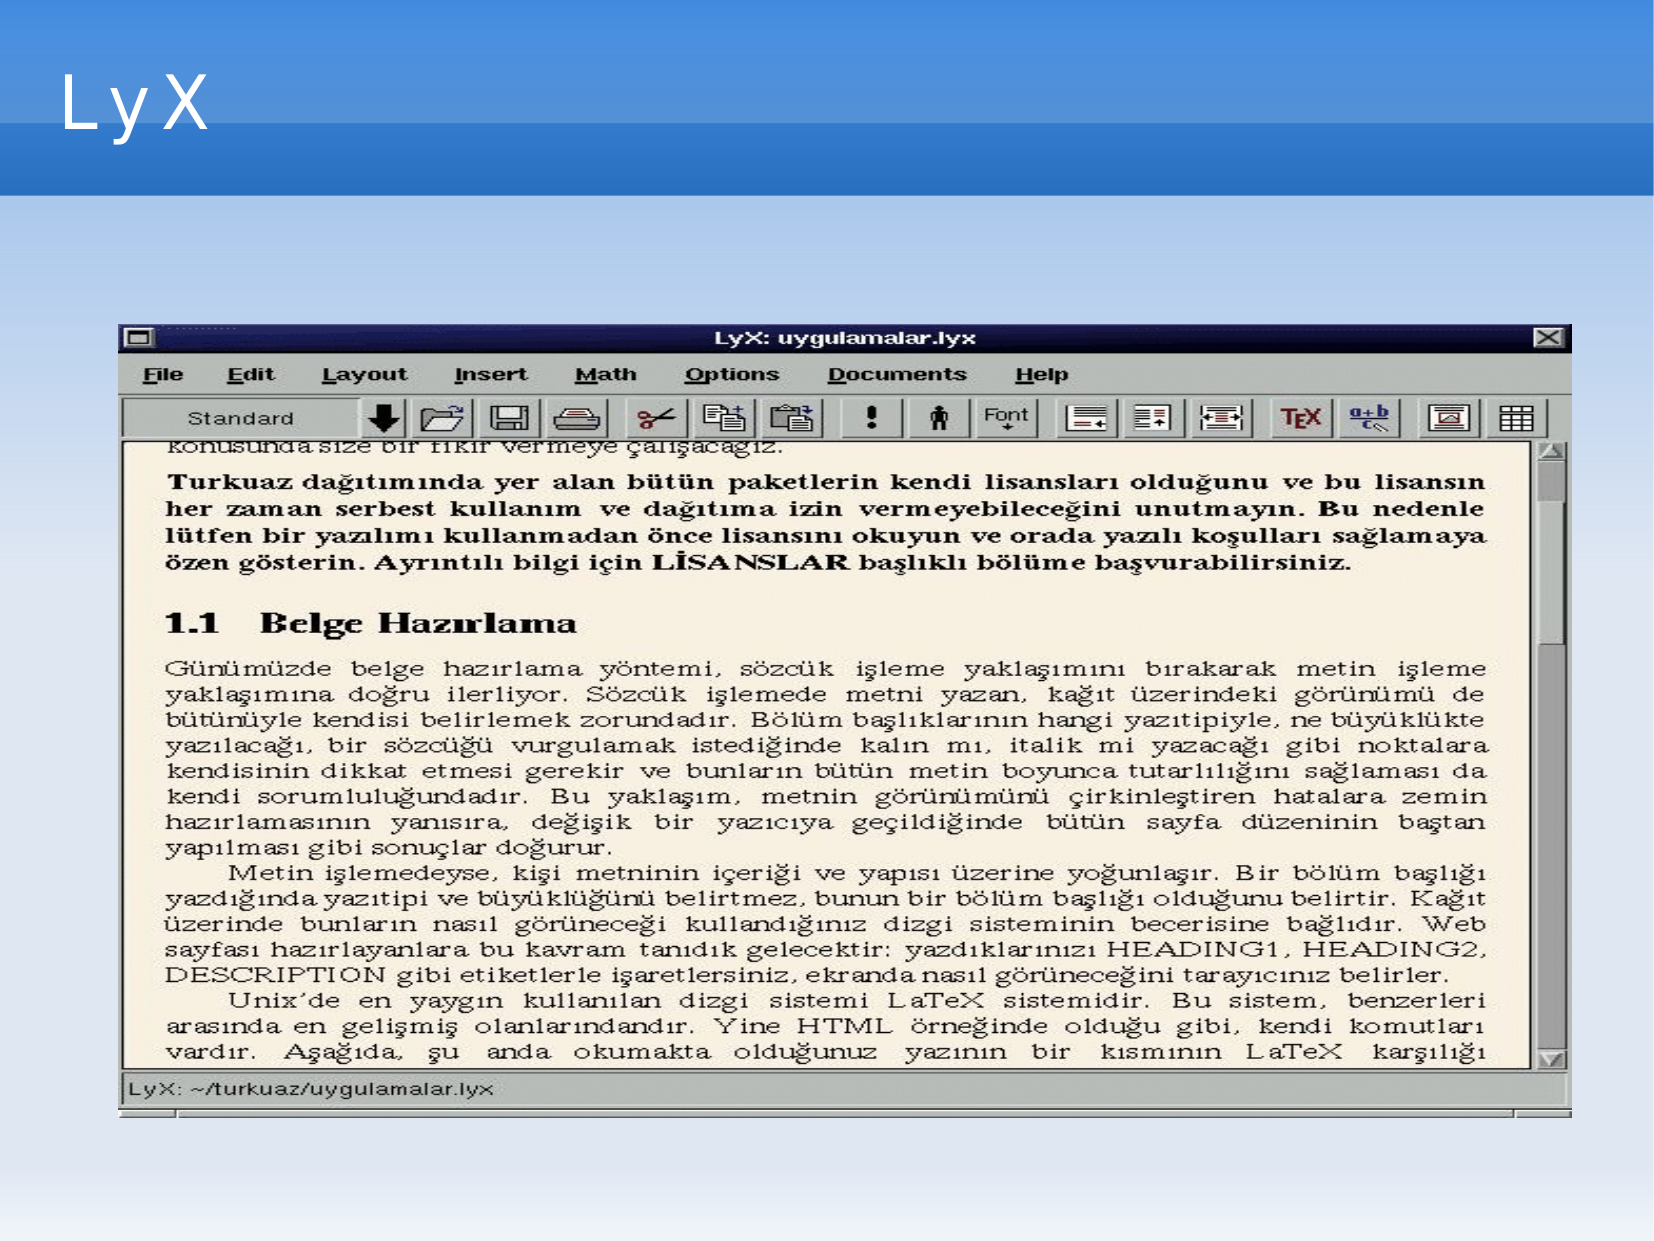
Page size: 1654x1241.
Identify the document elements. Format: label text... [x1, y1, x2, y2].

picture [0, 0, 1654, 1241]
title LyX [59, 29, 1270, 178]
